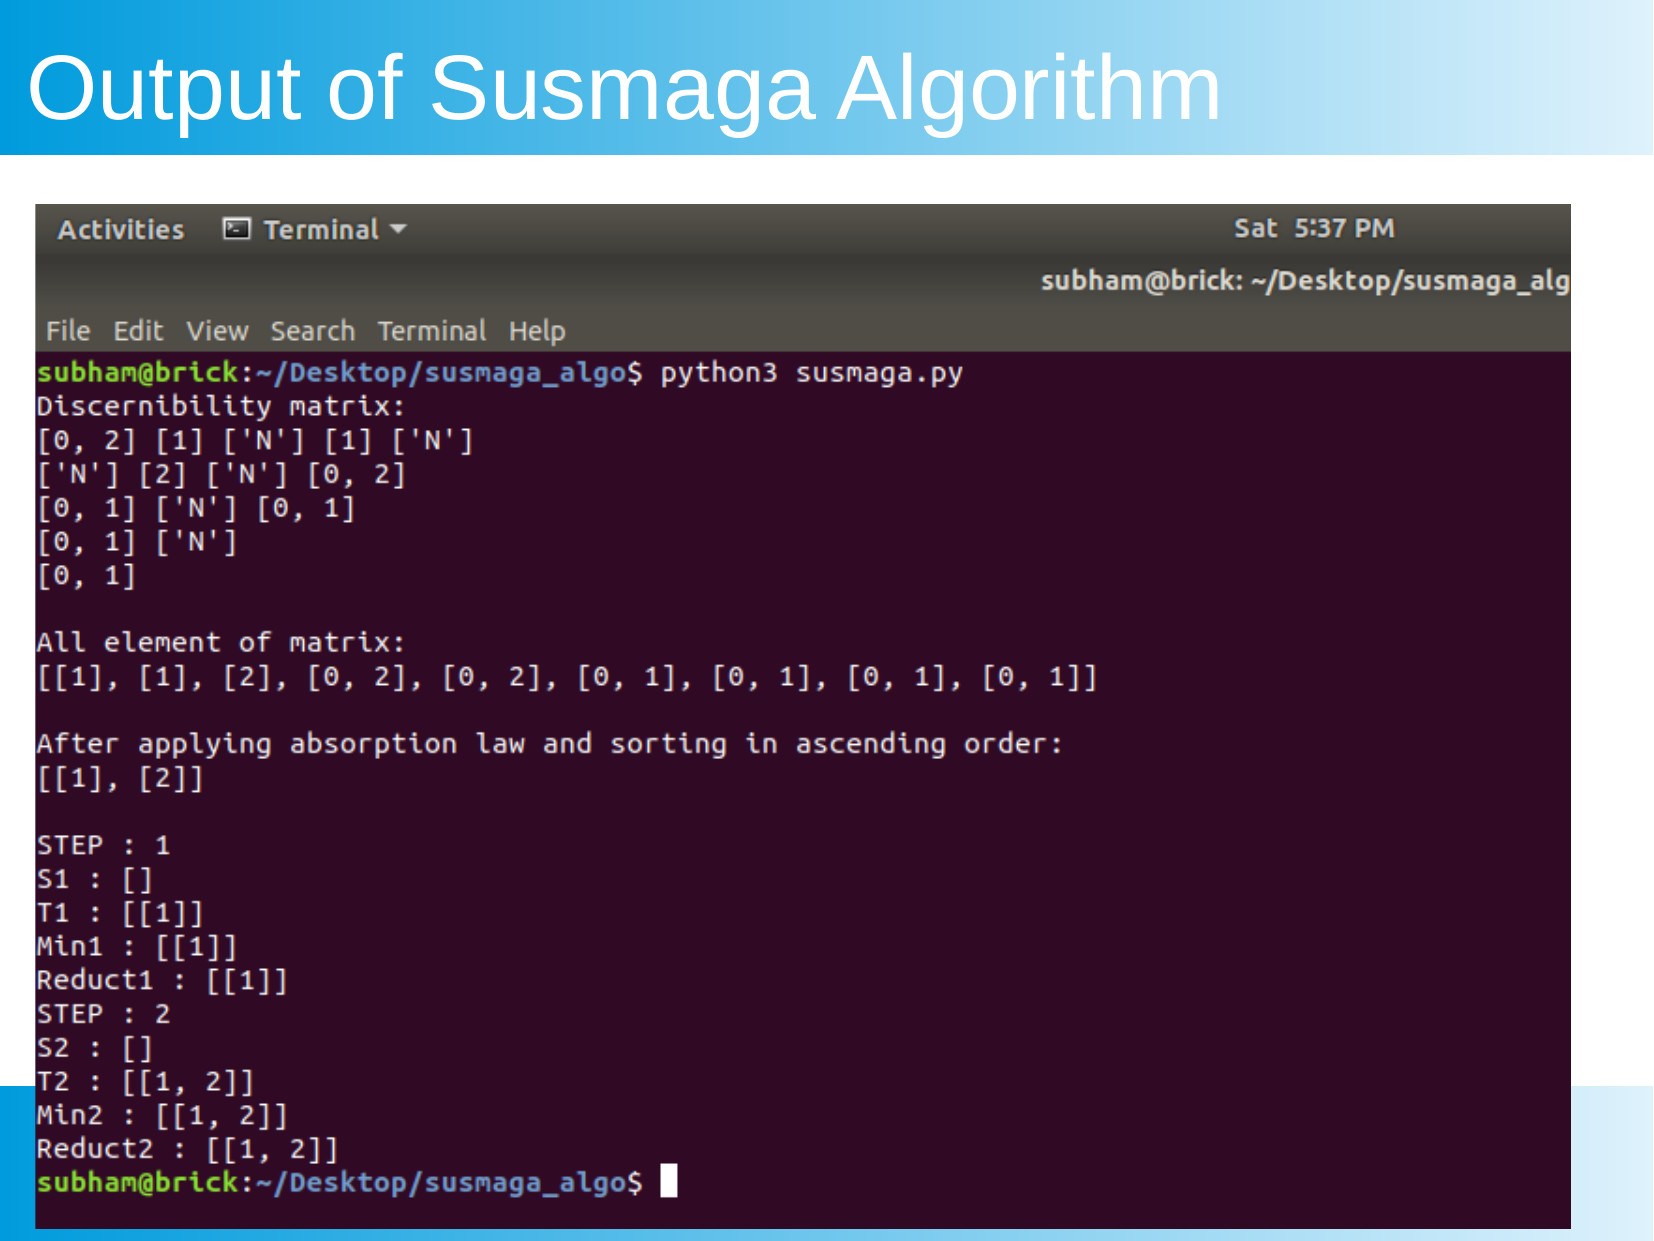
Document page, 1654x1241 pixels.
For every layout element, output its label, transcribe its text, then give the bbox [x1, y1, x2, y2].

title Output of Susmaga Algorithm [0, 35, 1371, 141]
picture [35, 204, 1571, 1241]
